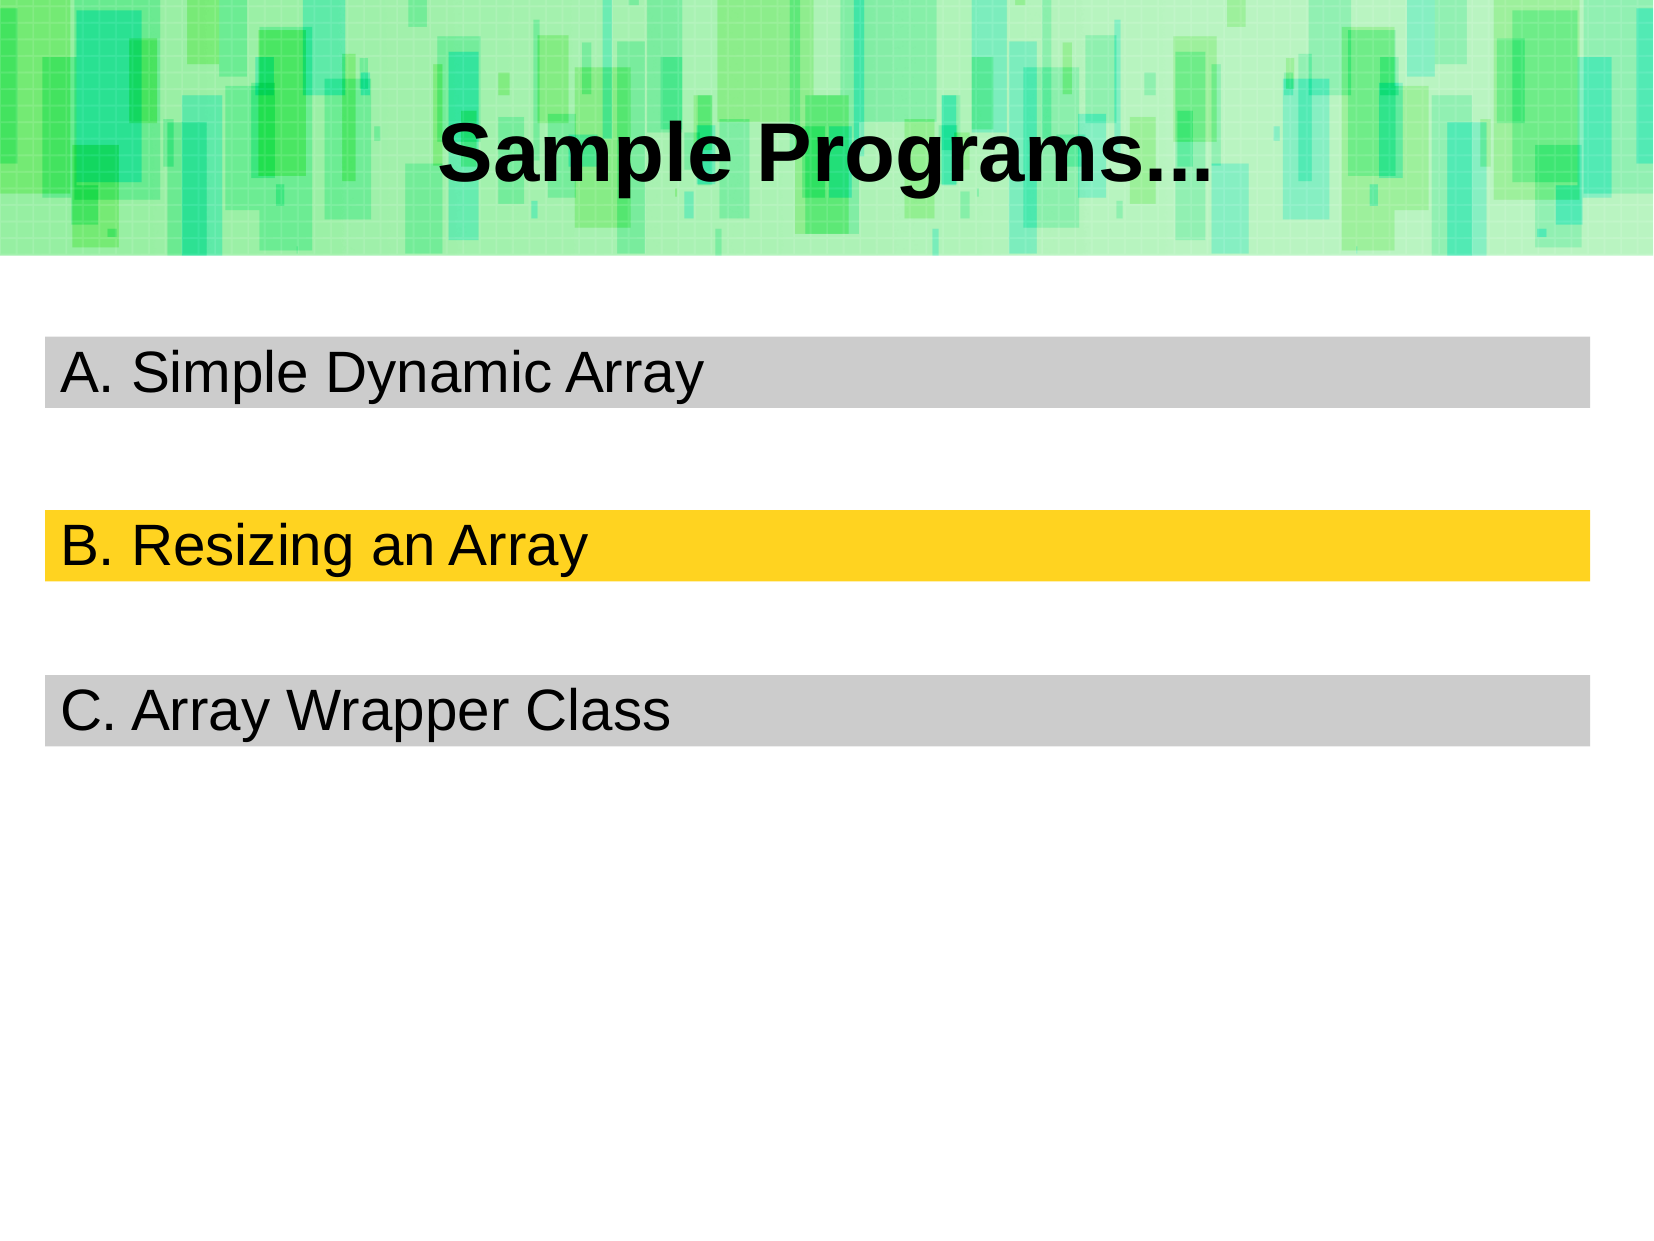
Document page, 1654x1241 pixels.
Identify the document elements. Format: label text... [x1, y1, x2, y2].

text_box B. Resizing an Array [45, 510, 1591, 582]
title Sample Programs... [82, 49, 1571, 257]
text_box C. Array Wrapper Class [45, 675, 1591, 747]
picture [0, 0, 1654, 1241]
text_box A. Simple Dynamic Array [45, 336, 1591, 408]
